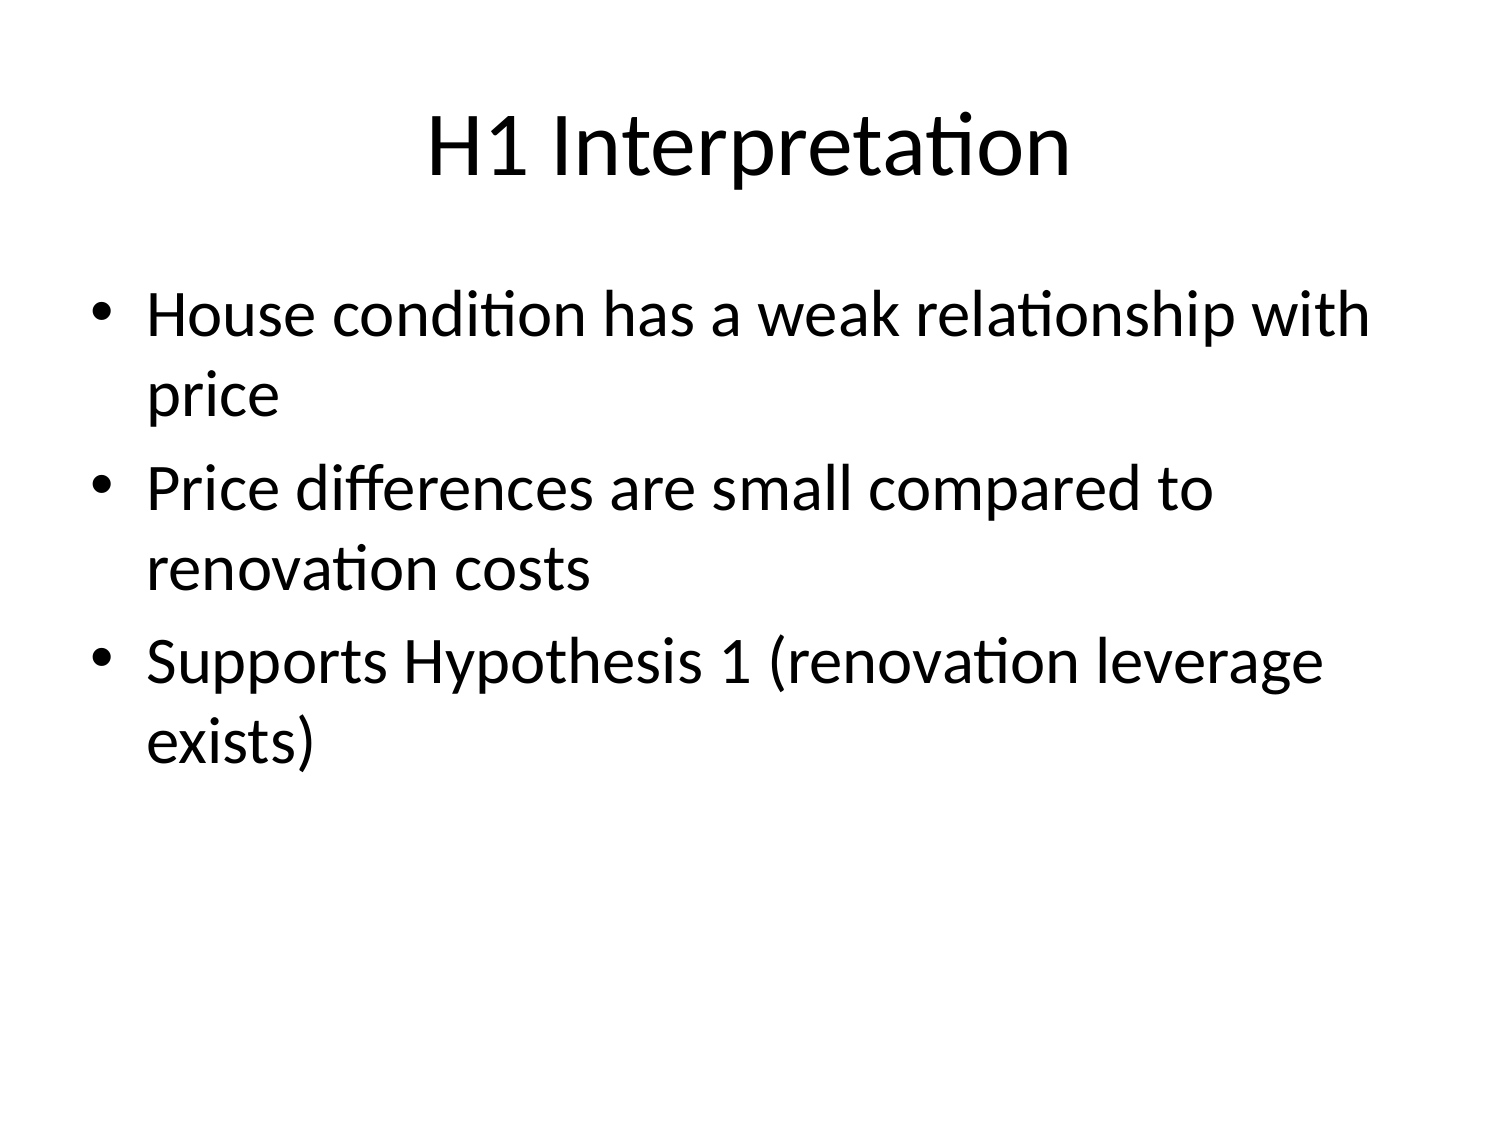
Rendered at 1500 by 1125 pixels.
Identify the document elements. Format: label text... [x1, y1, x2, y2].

list House condition has a weak relationship with price Price differences are small compared to renovation costs Supports Hypothesis 1 (renovation leverage exists) [75, 262, 1425, 1005]
title H1 Interpretation [75, 45, 1425, 233]
